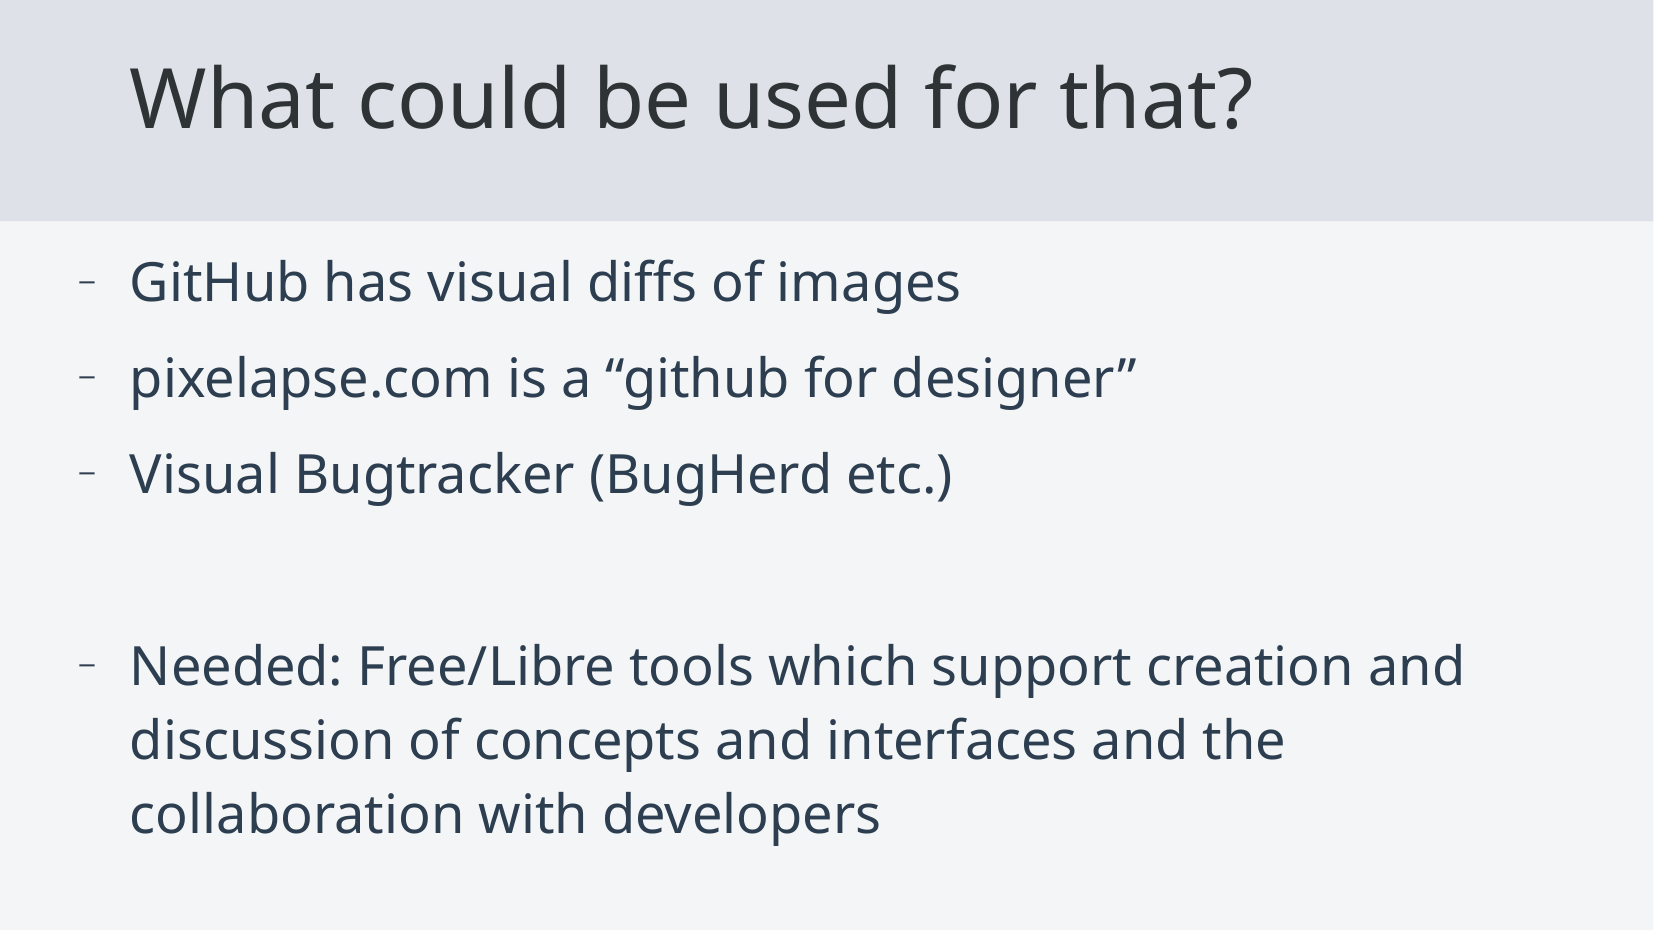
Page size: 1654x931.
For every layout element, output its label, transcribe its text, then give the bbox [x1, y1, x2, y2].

list GitHub has visual diffs of images pixelapse.com is a “github for designer” Visual Bugtracker (BugHerd etc.) Needed: Free/Libre tools which support creation and discussion of concepts and interfaces and the collaboration with developers [59, 243, 1595, 864]
title What could be used for that? [129, 37, 1654, 155]
